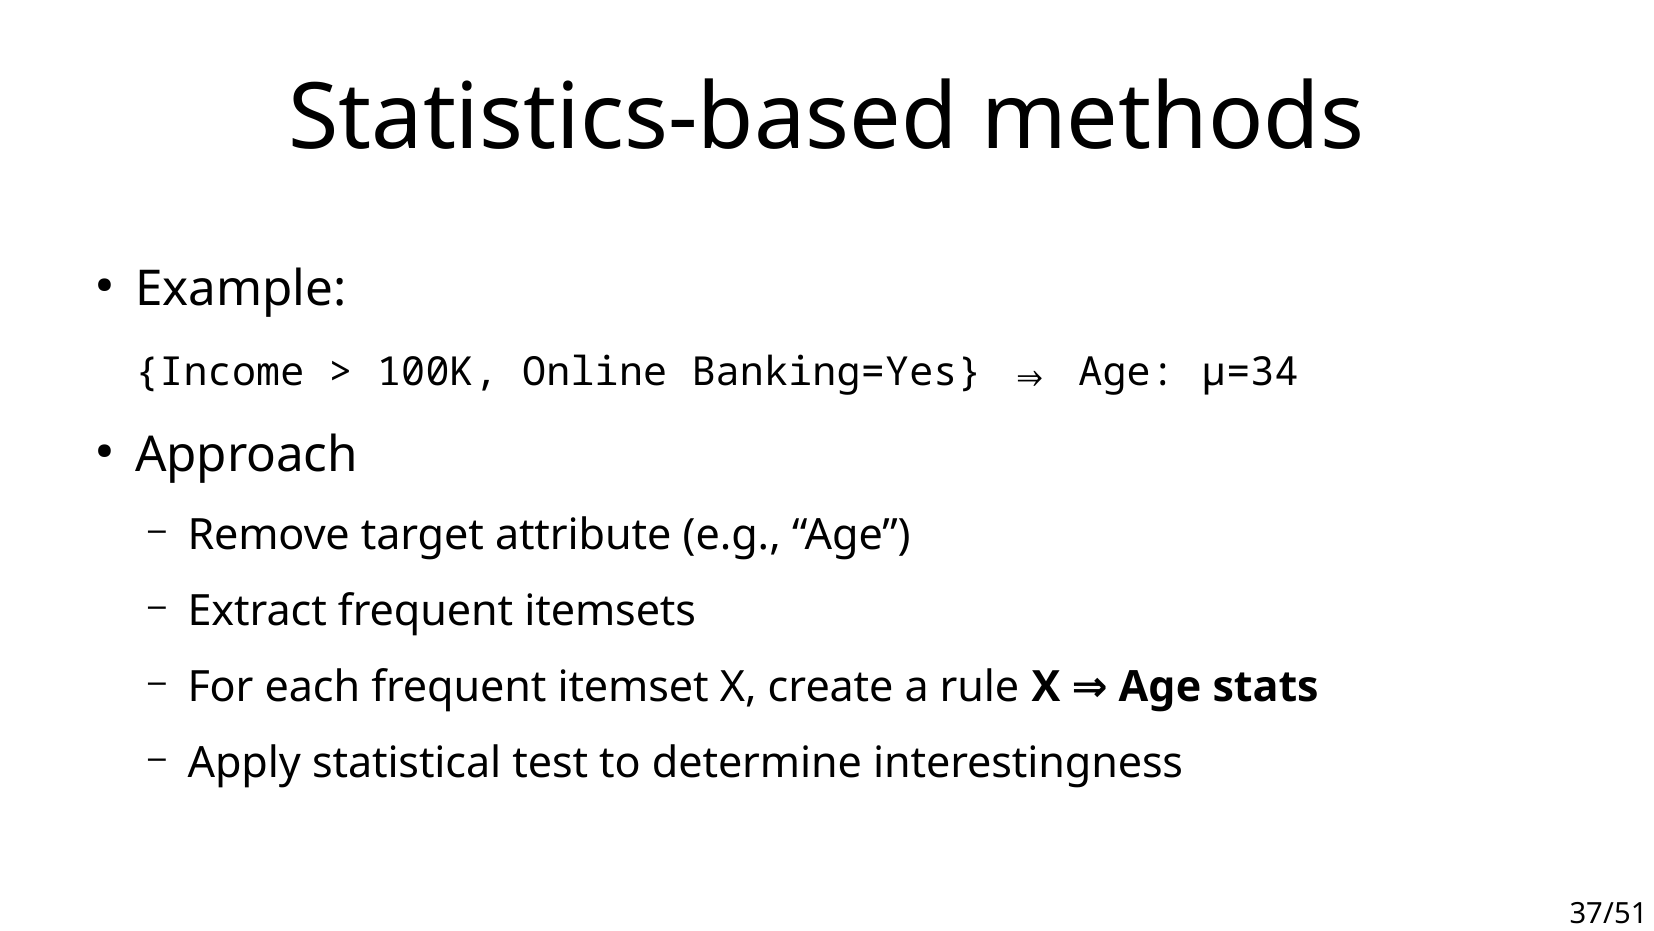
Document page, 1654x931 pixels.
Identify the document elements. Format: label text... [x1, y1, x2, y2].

title Statistics-based methods [82, 1, 1571, 226]
list Example: {Income > 100K, Online Banking=Yes} ⇒ Age: μ=34 Approach Remove target attribute (e.g., “Age”) Extract frequent itemsets For each frequent itemset X, create a rule X ⇒ Age stats Apply statistical test to determine interestingness [82, 253, 1571, 793]
